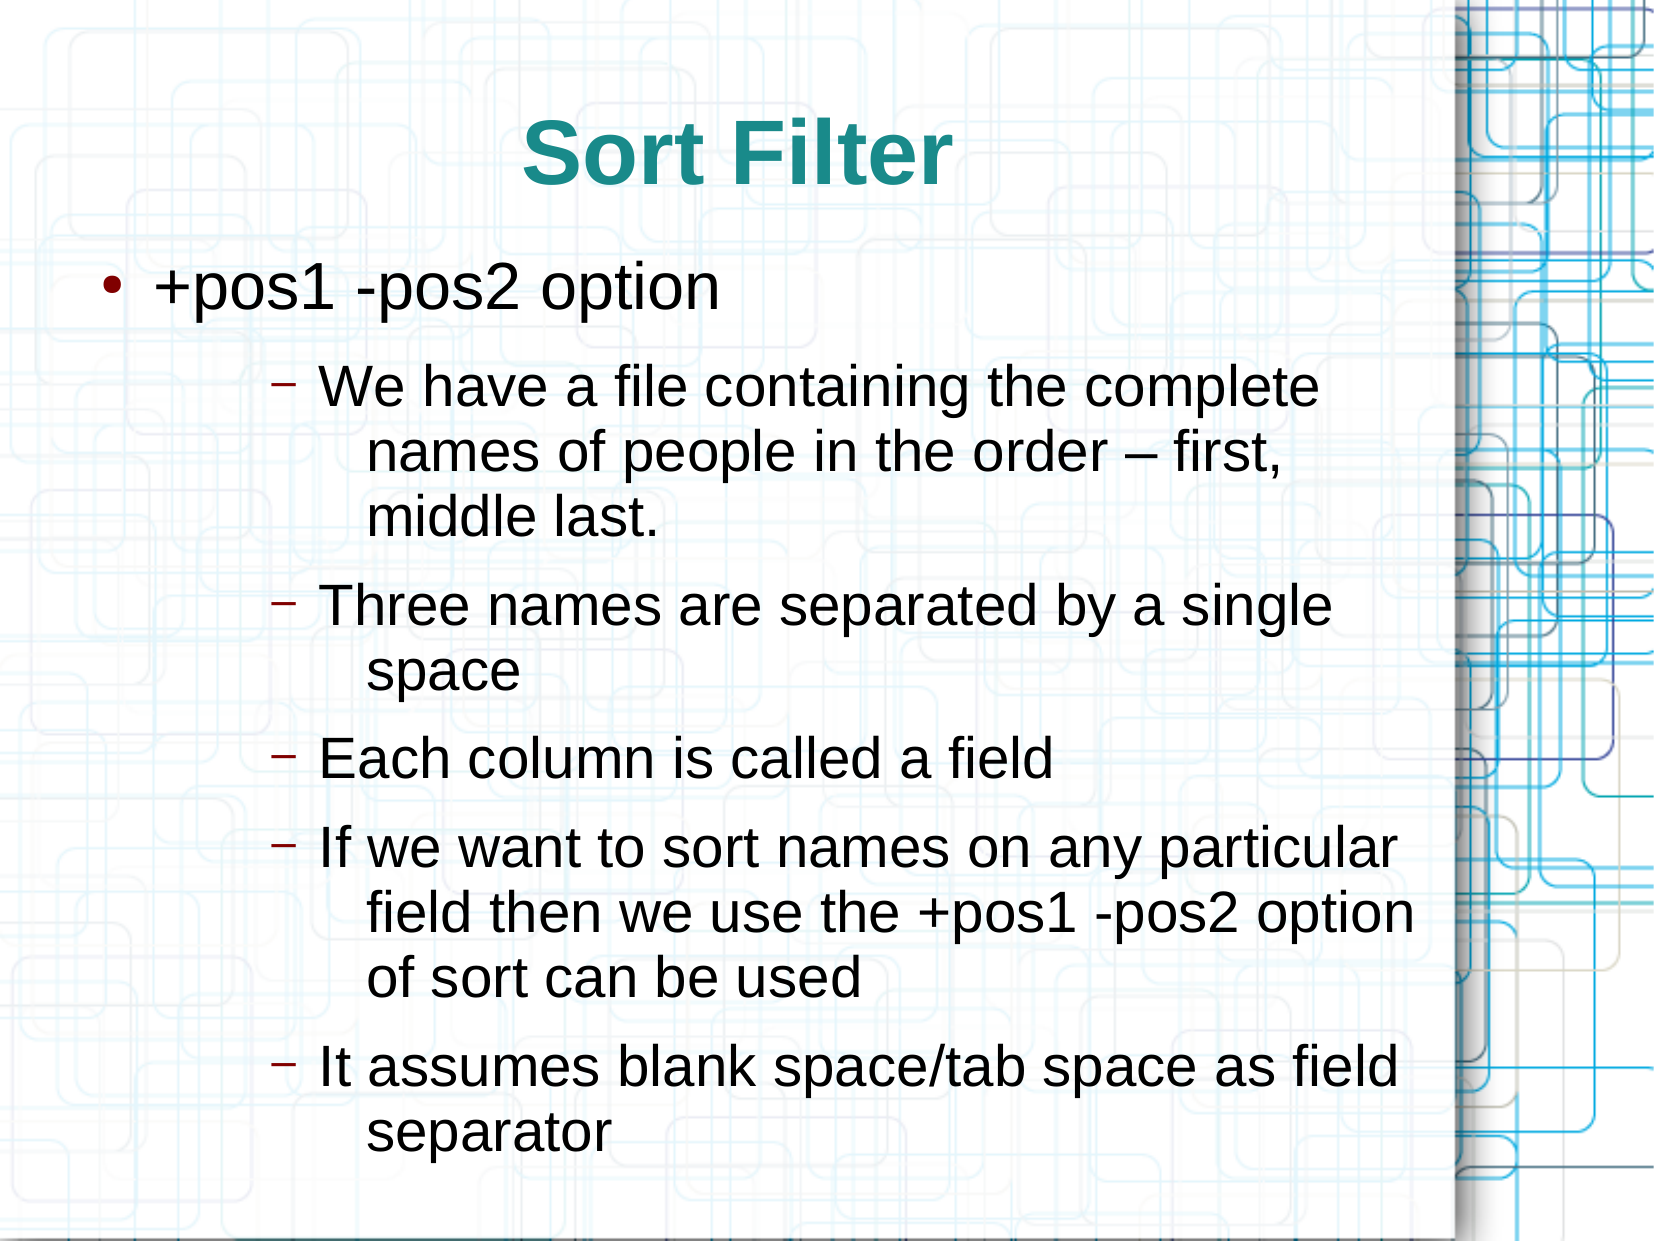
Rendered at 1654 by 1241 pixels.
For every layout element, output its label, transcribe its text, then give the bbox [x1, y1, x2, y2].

title Sort Filter [59, 56, 1418, 250]
list +pos1 -pos2 option We have a file containing the complete names of people in the order – first, middle last. Three names are separated by a single space Each column is called a field If we want to sort names on any particular field then we use the +pos1 -pos2 option of sort can be used It assumes blank space/tab space as field separator [82, 249, 1418, 1164]
picture [0, 0, 1654, 1241]
